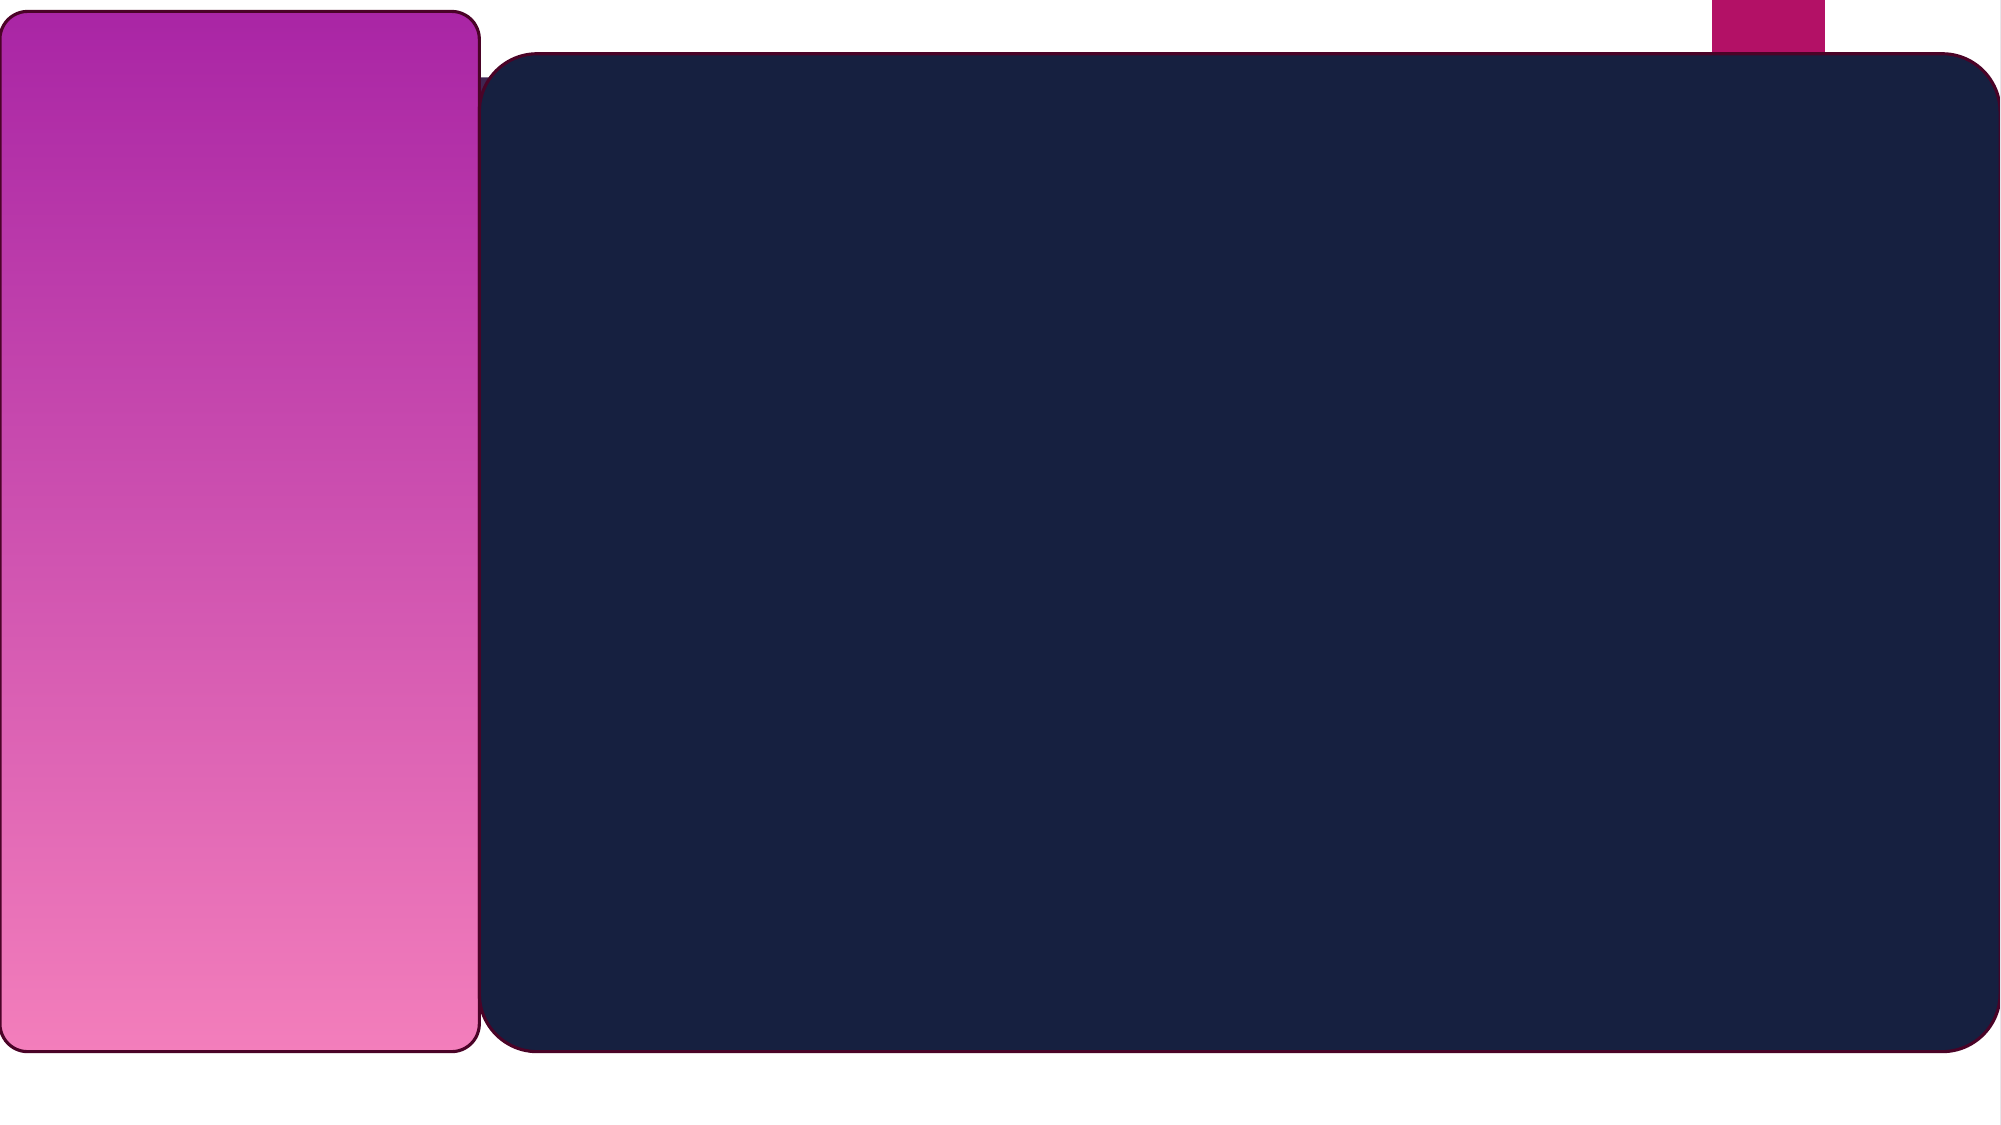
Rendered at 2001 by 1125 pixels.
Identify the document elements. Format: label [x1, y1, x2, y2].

text_box [0, 11, 2000, 1052]
